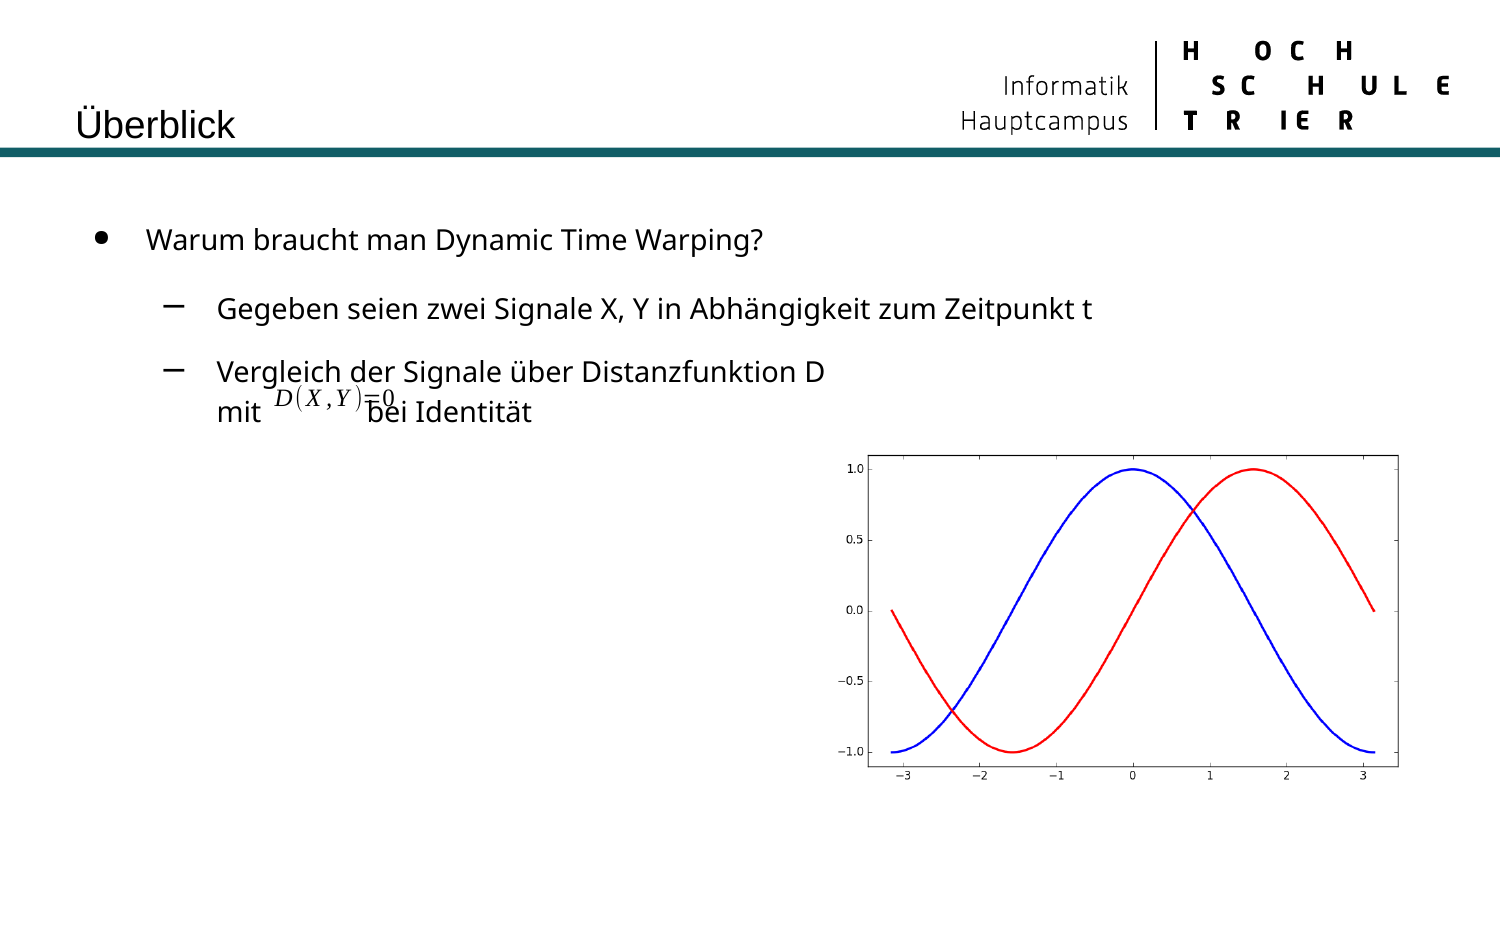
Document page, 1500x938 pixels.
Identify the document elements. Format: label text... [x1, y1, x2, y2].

picture [782, 416, 1466, 805]
list Warum braucht man Dynamic Time Warping? Gegeben seien zwei Signale X, Y in Abhängigkeit zum Zeitpunkt t Vergleich der Signale über Distanzfunktion D mit bei Identität [75, 219, 1425, 863]
title Überblick [75, 37, 1425, 194]
chart [266, 385, 402, 414]
